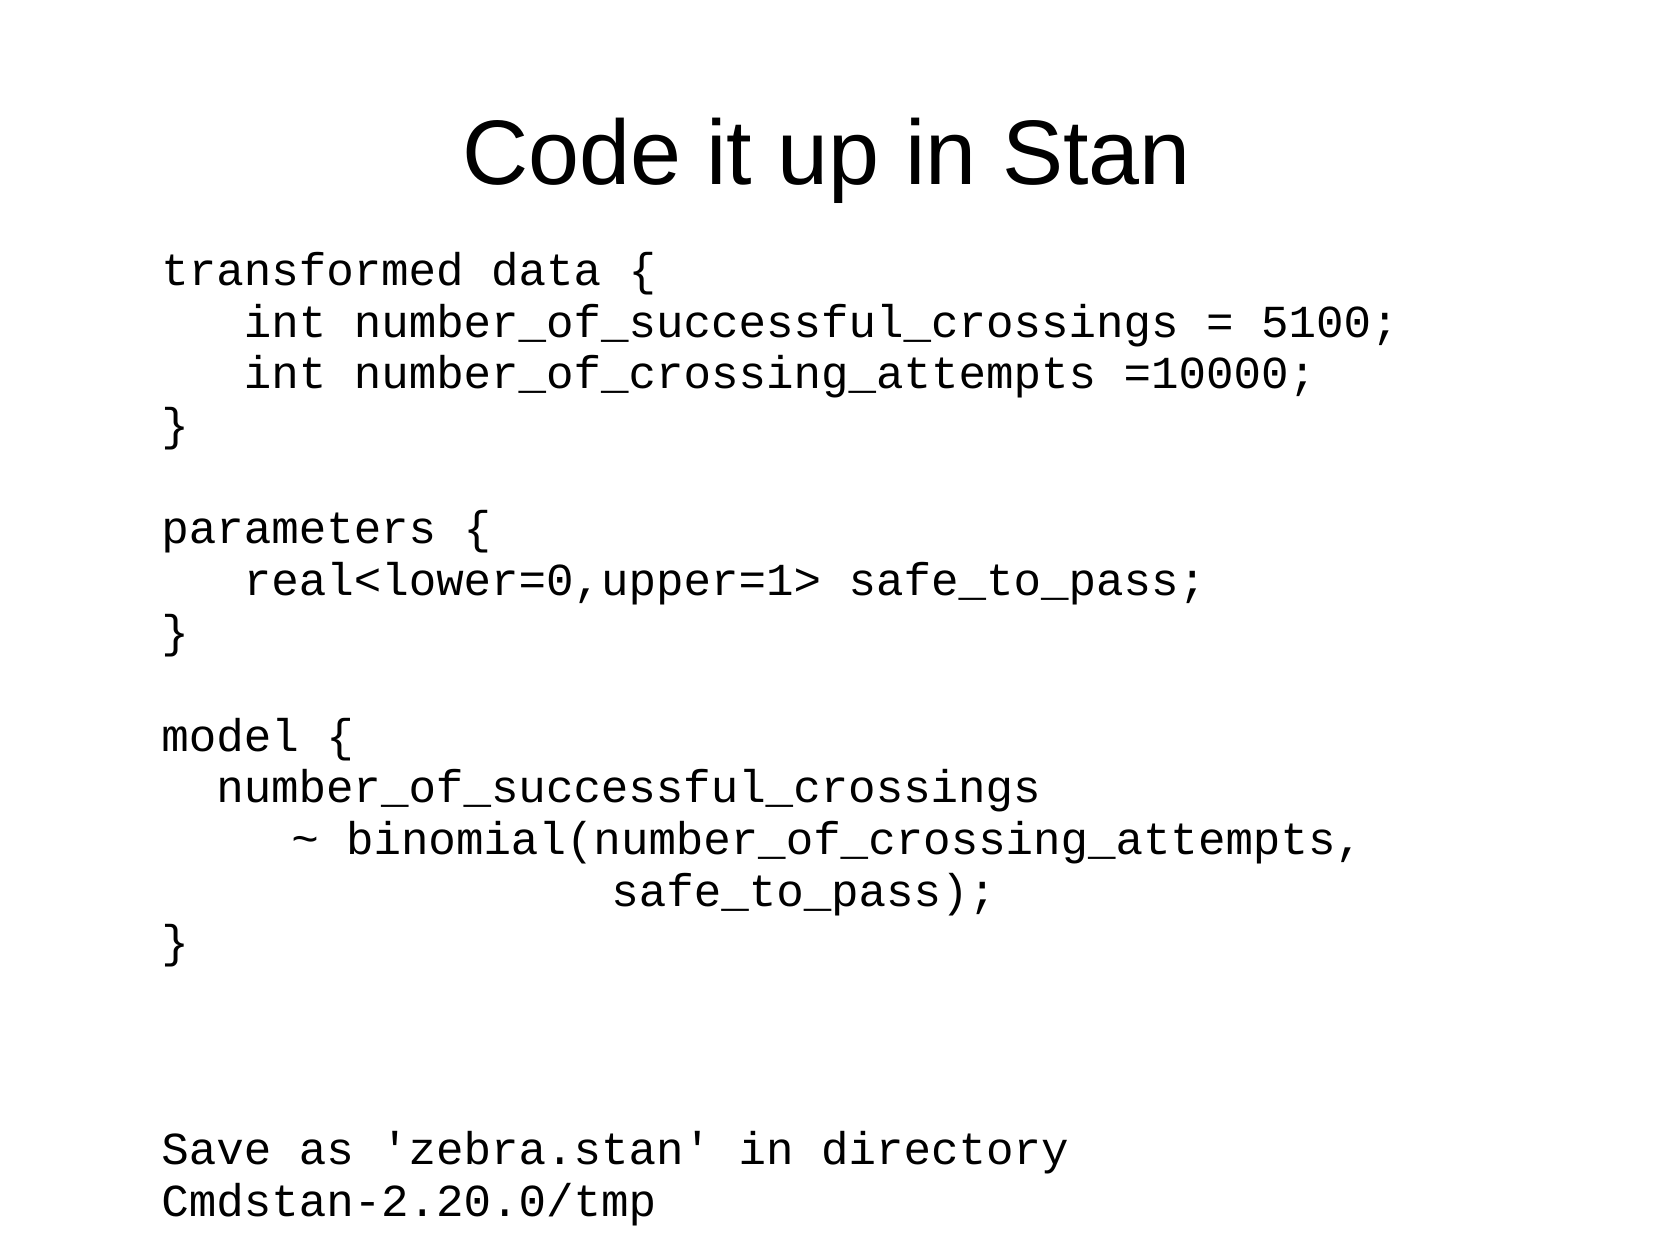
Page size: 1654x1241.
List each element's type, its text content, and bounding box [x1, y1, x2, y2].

text_box transformed data { int number_of_successful_crossings = 5100; int number_of_crossing_attempts =10000; } parameters { real<lower=0,upper=1> safe_to_pass; } model { number_of_successful_crossings ~ binomial(number_of_crossing_attempts, safe_to_pass); } Save as 'zebra.stan' in directory Cmdstan-2.20.0/tmp [146, 240, 1501, 1125]
title Code it up in Stan [82, 49, 1571, 257]
